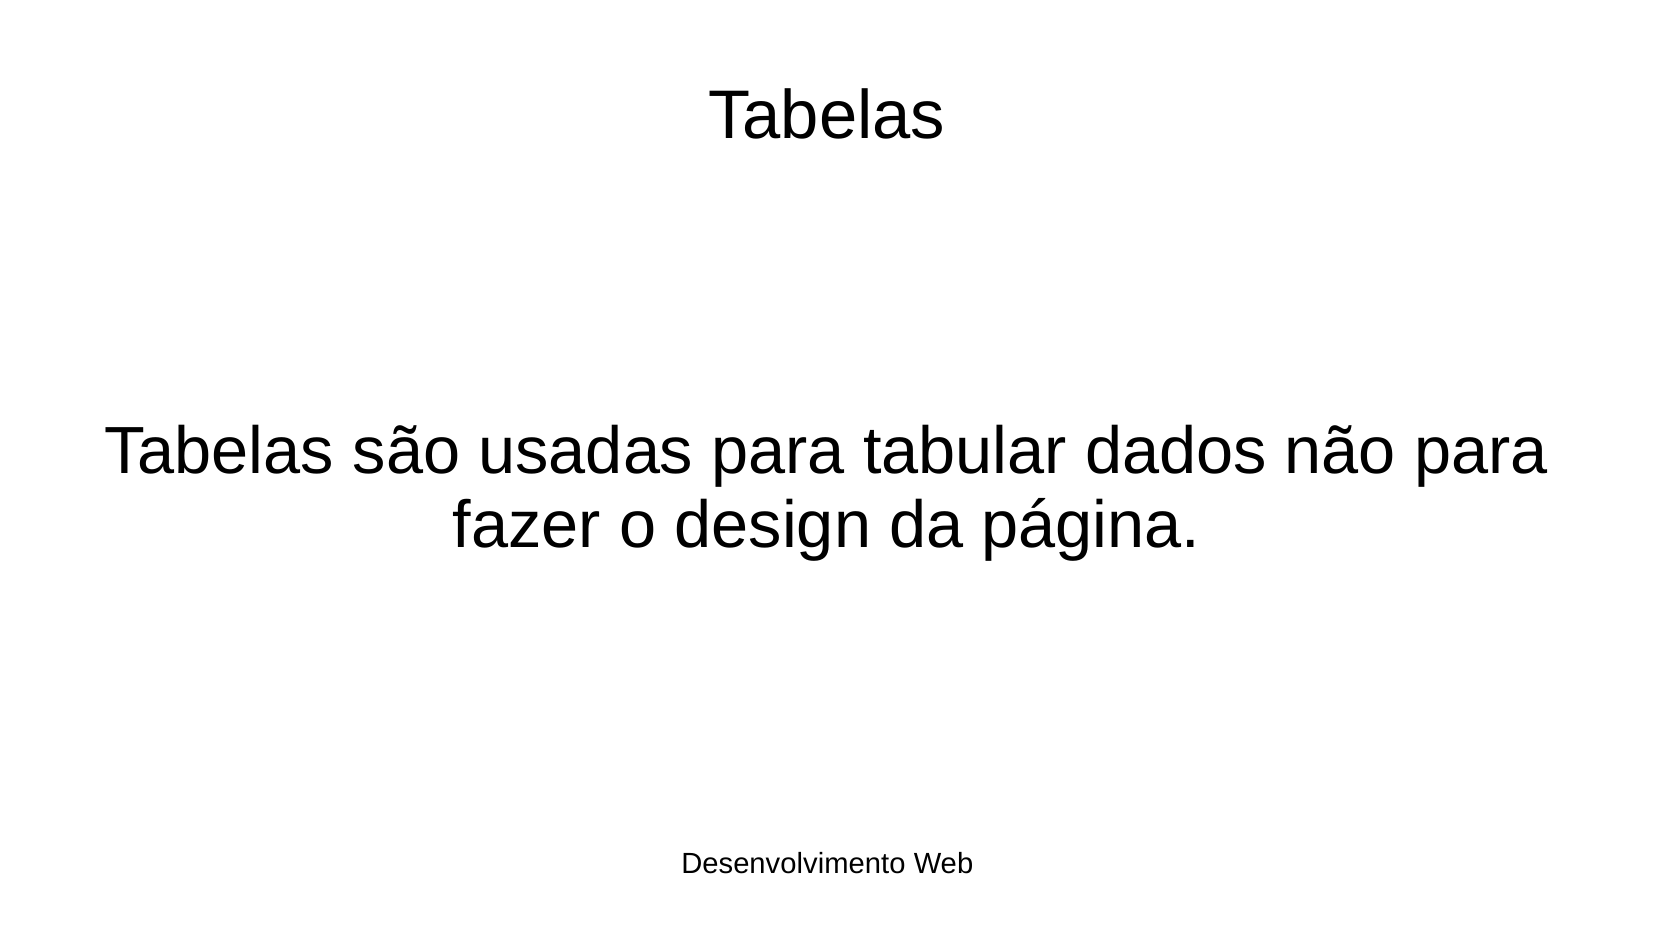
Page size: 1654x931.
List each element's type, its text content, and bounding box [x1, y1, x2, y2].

subtitle Tabelas são usadas para tabular dados não para fazer o design da página. [82, 217, 1571, 758]
title Tabelas [82, 37, 1571, 193]
